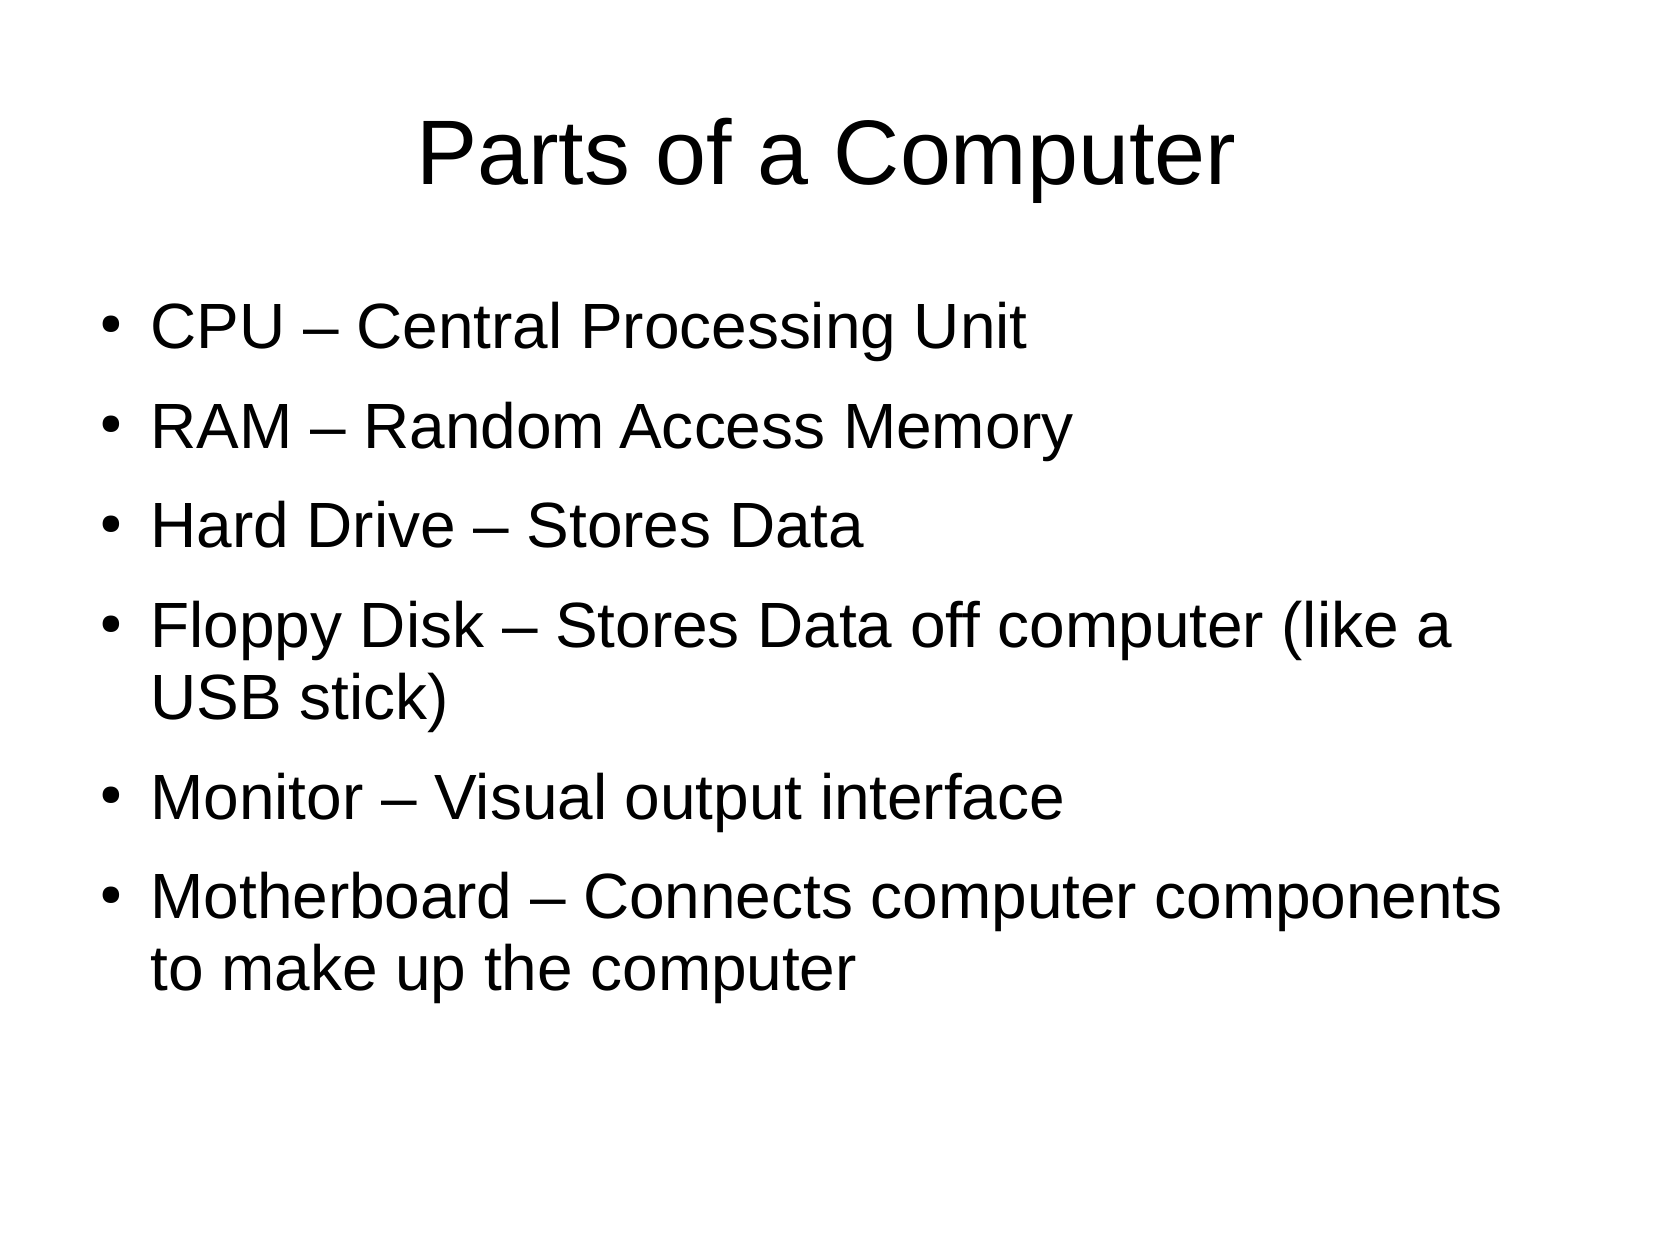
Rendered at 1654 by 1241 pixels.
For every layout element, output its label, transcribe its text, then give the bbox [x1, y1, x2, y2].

list CPU – Central Processing Unit RAM – Random Access Memory Hard Drive – Stores Data Floppy Disk – Stores Data off computer (like a USB stick) Monitor – Visual output interface Motherboard – Connects computer components to make up the computer [82, 290, 1571, 1010]
title Parts of a Computer [82, 49, 1571, 257]
